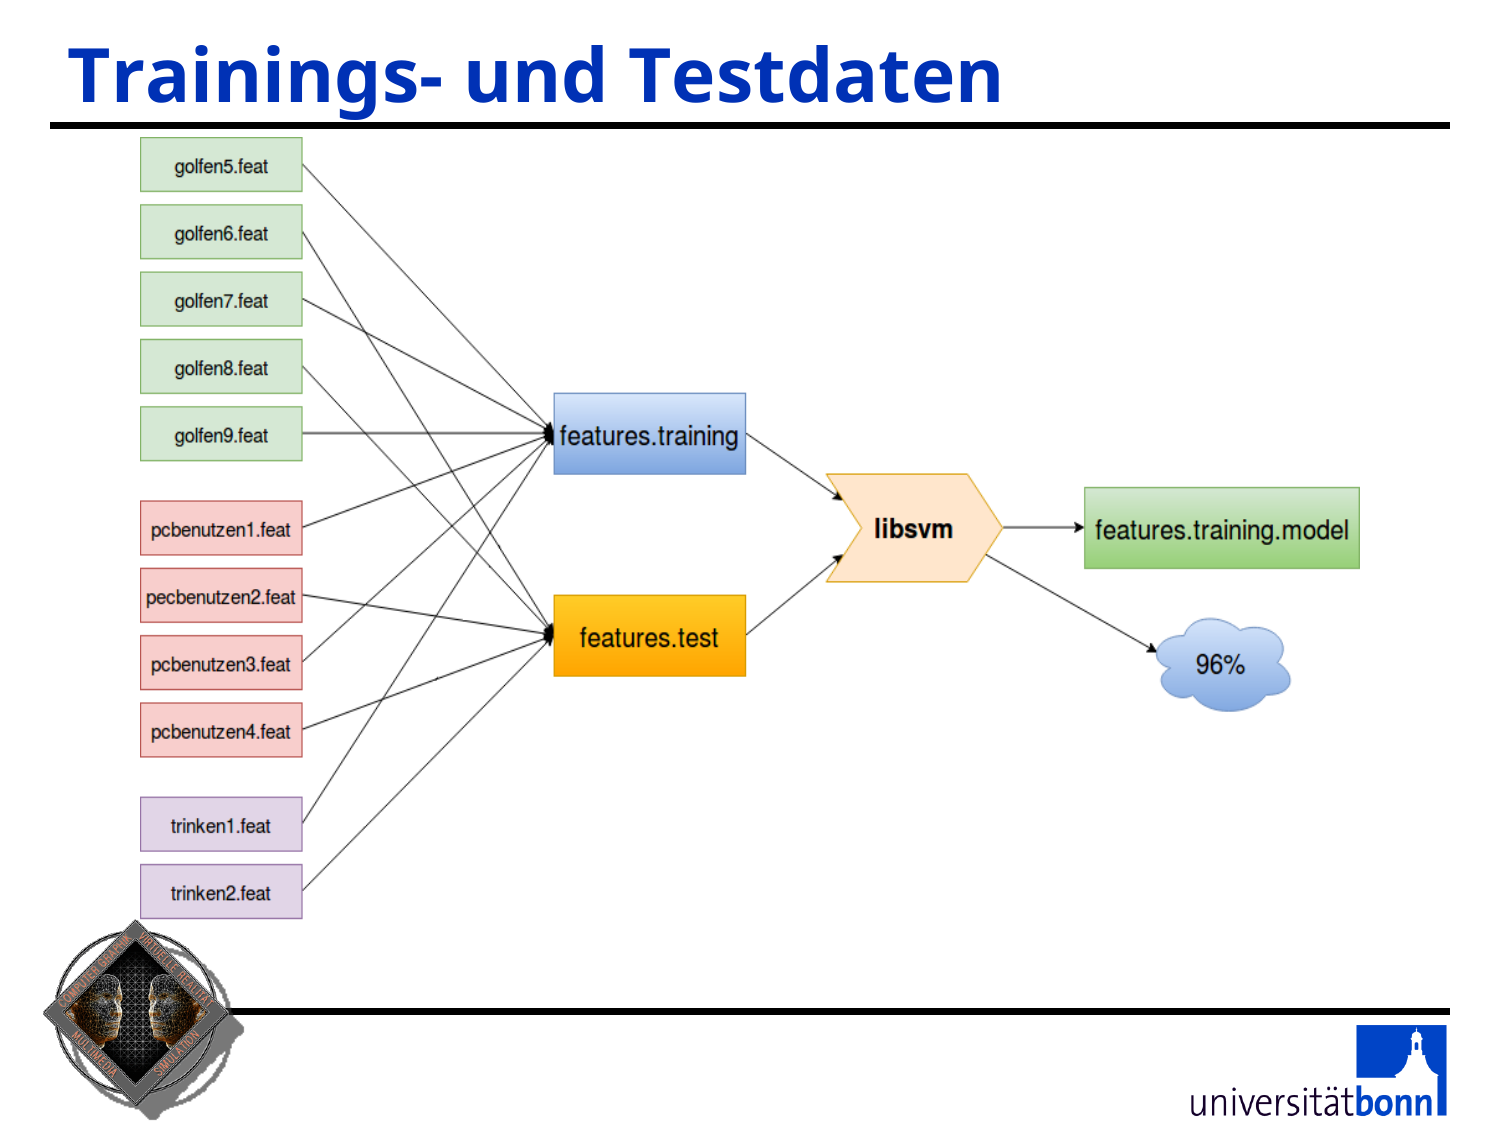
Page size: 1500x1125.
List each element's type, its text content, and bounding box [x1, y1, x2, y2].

title Trainings- und Testdaten [53, 18, 1447, 126]
picture [1189, 1023, 1448, 1117]
picture [41, 137, 1360, 1106]
